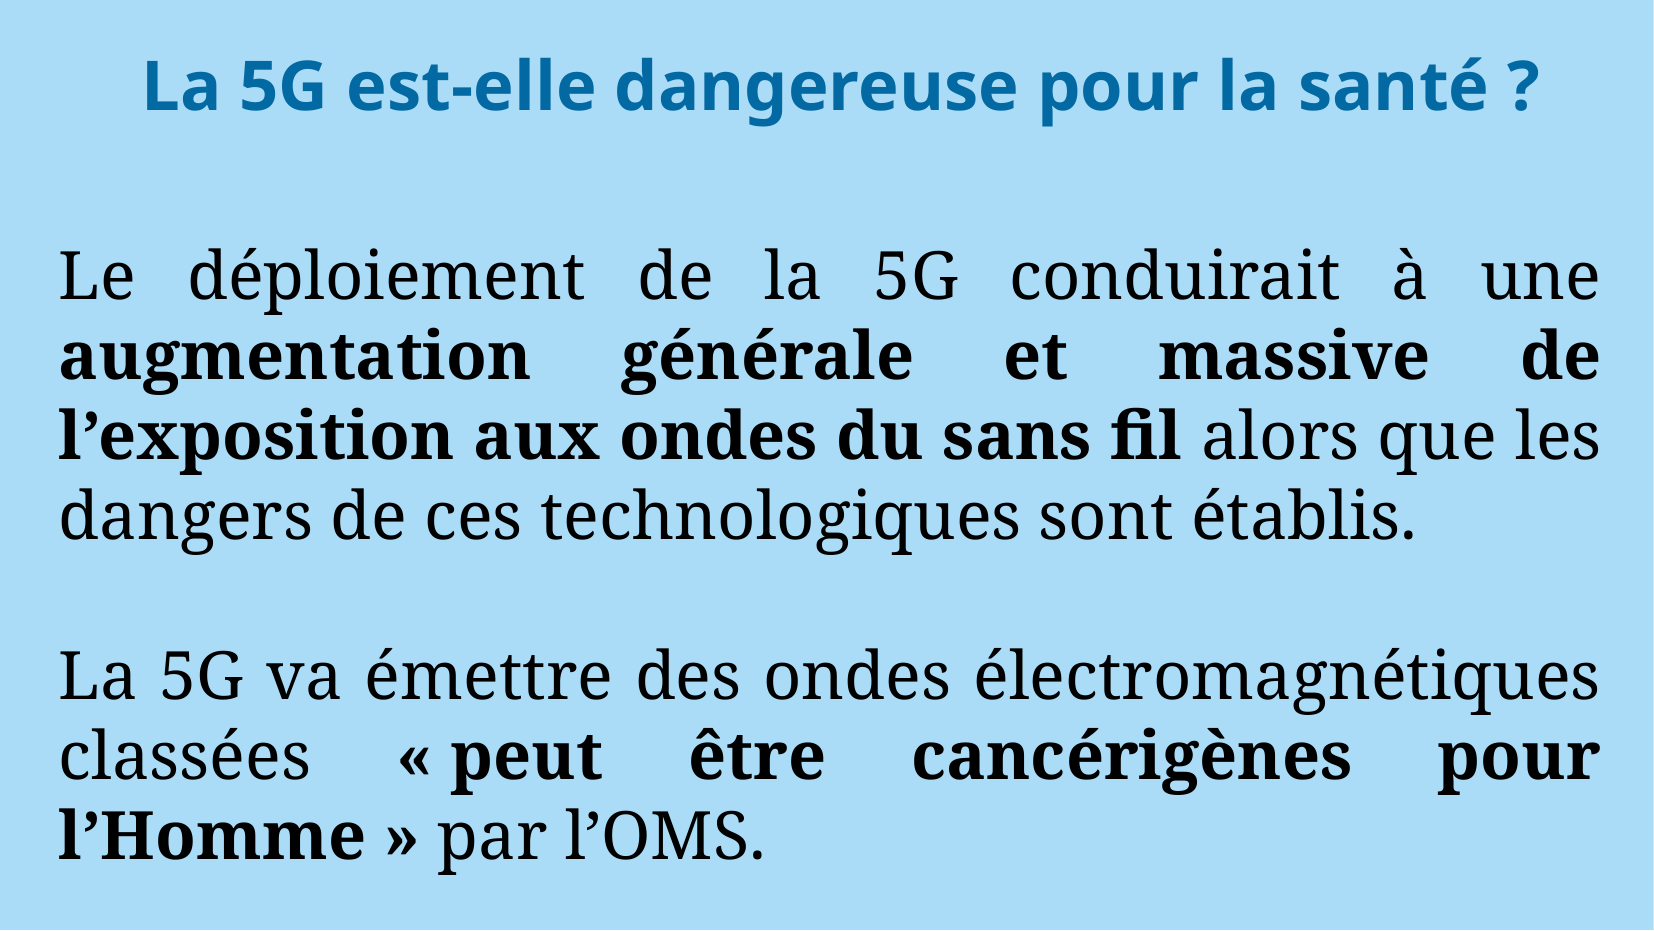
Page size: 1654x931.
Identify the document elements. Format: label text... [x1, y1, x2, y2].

text_box La 5G est-elle dangereuse pour la santé ? [18, 29, 1654, 129]
subtitle Le déploiement de la 5G conduirait à une augmentation générale et massive de l’exposition aux ondes du sans fil alors que les dangers de ces technologiques sont établis. La 5G va émettre des ondes électromagnétiques classées « peut être cancérigènes pour l’Homme » par l’OMS. [59, 233, 1603, 776]
